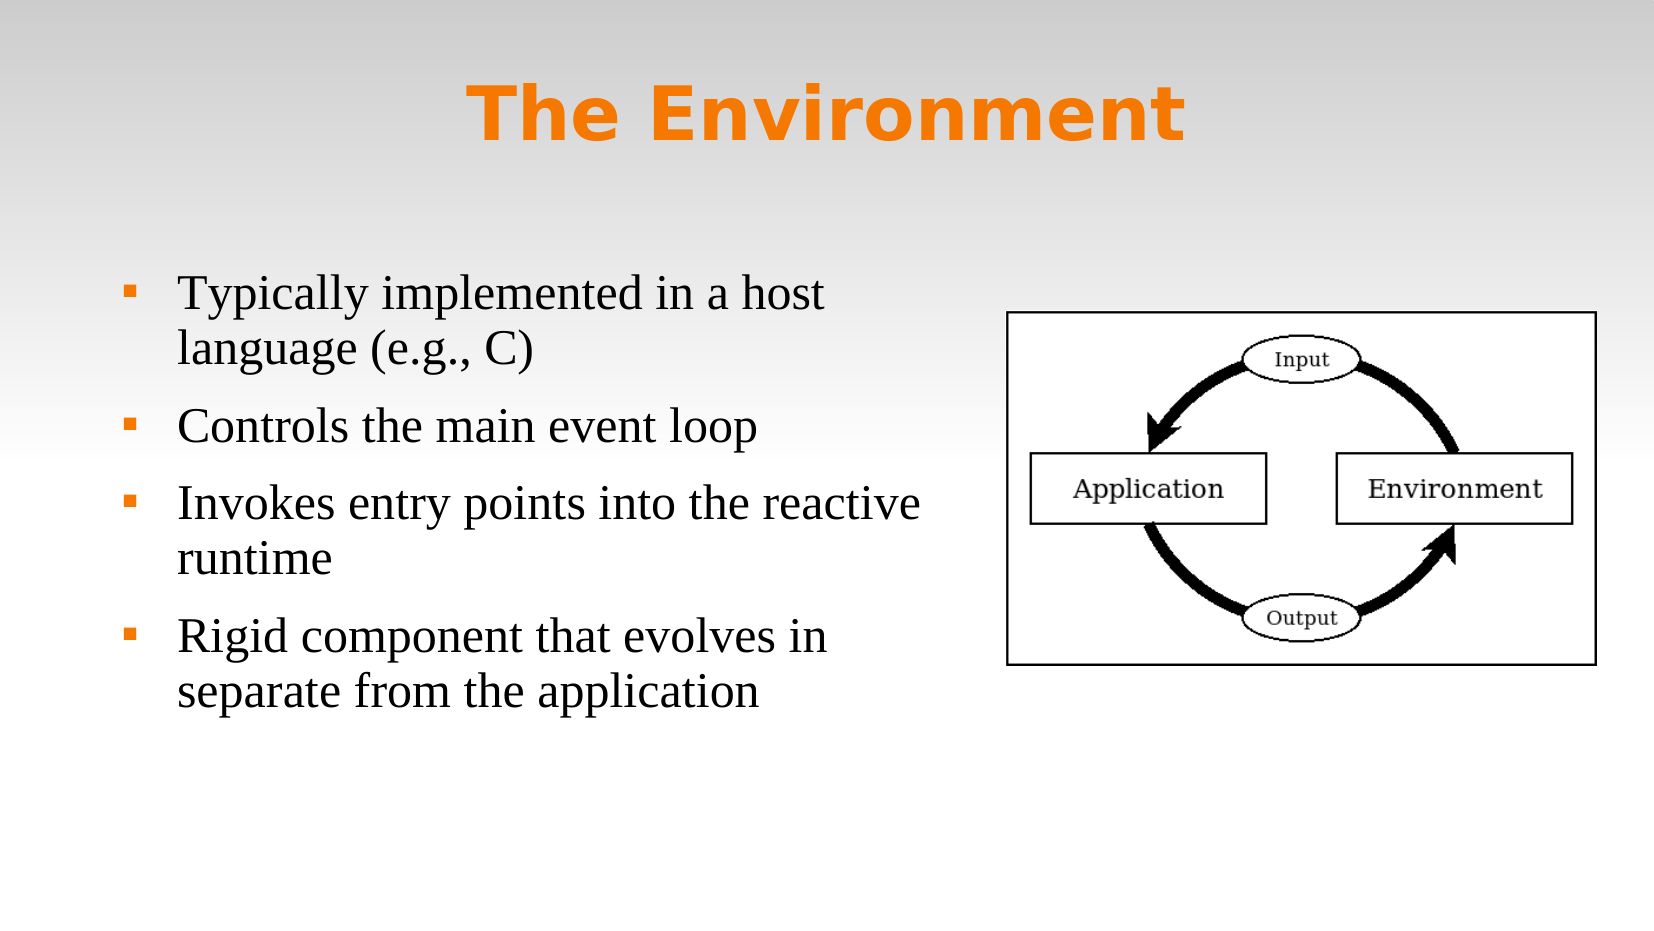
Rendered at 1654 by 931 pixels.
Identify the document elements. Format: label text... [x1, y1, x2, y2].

list Typically implemented in a host language (e.g., C) Controls the main event loop Invokes entry points into the reactive runtime Rigid component that evolves in separate from the application [53, 264, 946, 799]
picture [1005, 310, 1597, 666]
title The Environment [82, 37, 1571, 193]
